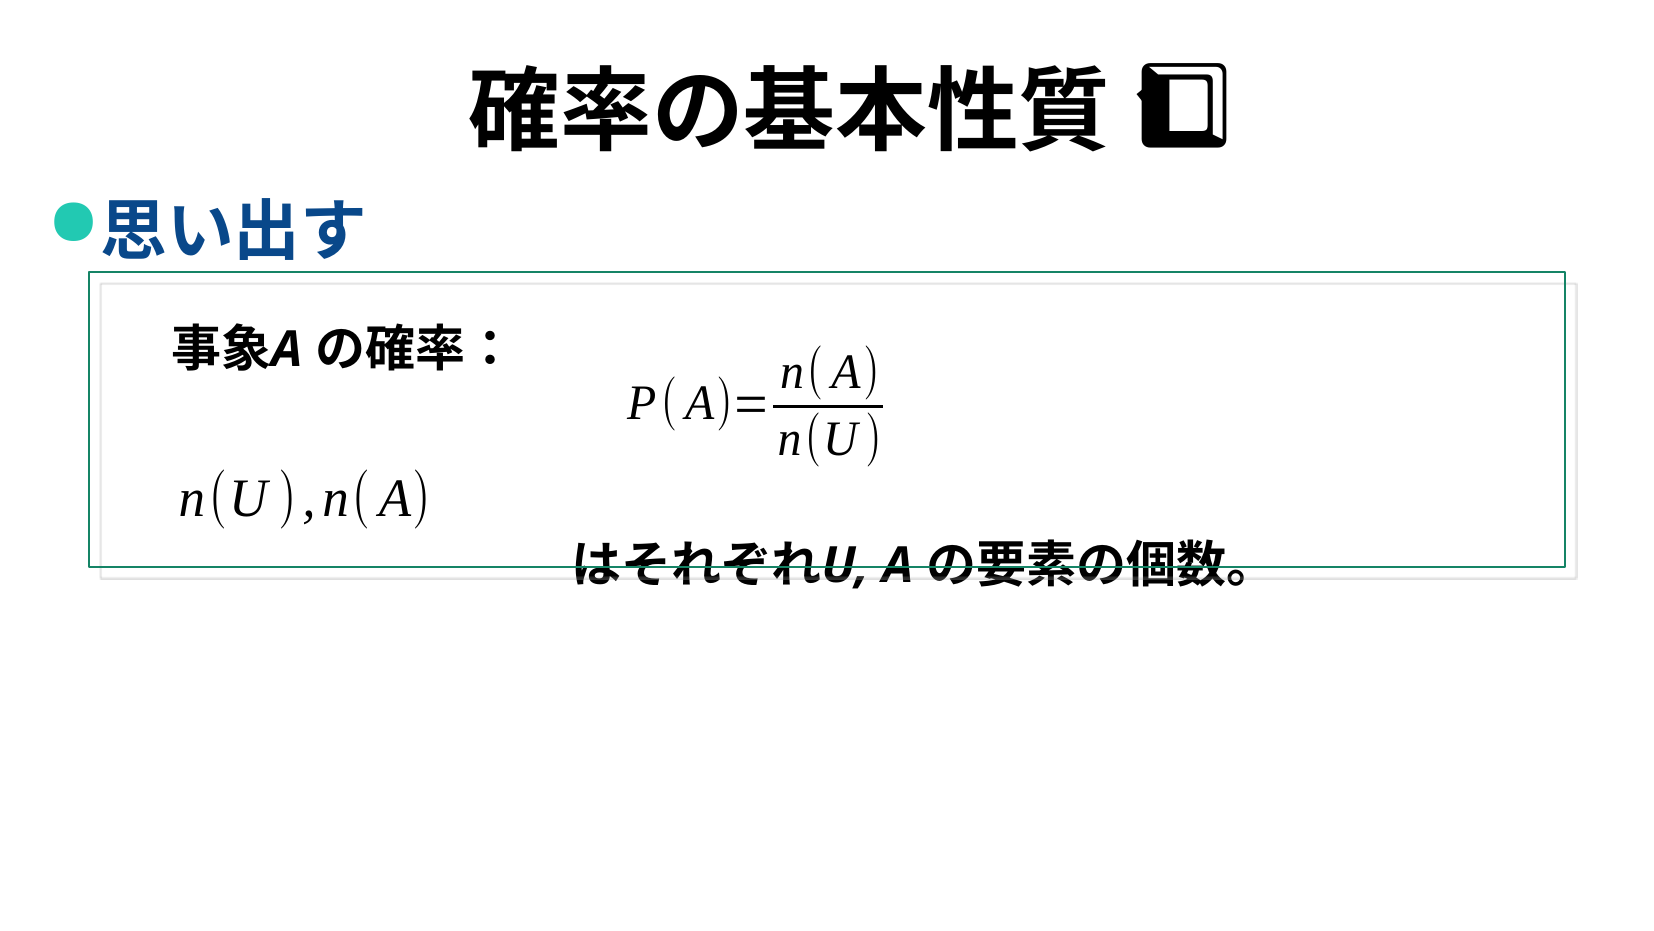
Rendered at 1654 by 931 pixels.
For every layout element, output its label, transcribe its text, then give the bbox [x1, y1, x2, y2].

title 確率の基本性質 1⃣ [29, 29, 1625, 177]
chart [177, 466, 432, 532]
list 思い出す 事象A の確率： はそれぞれU, A の要素の個数。 [29, 177, 1625, 798]
chart [623, 342, 886, 470]
